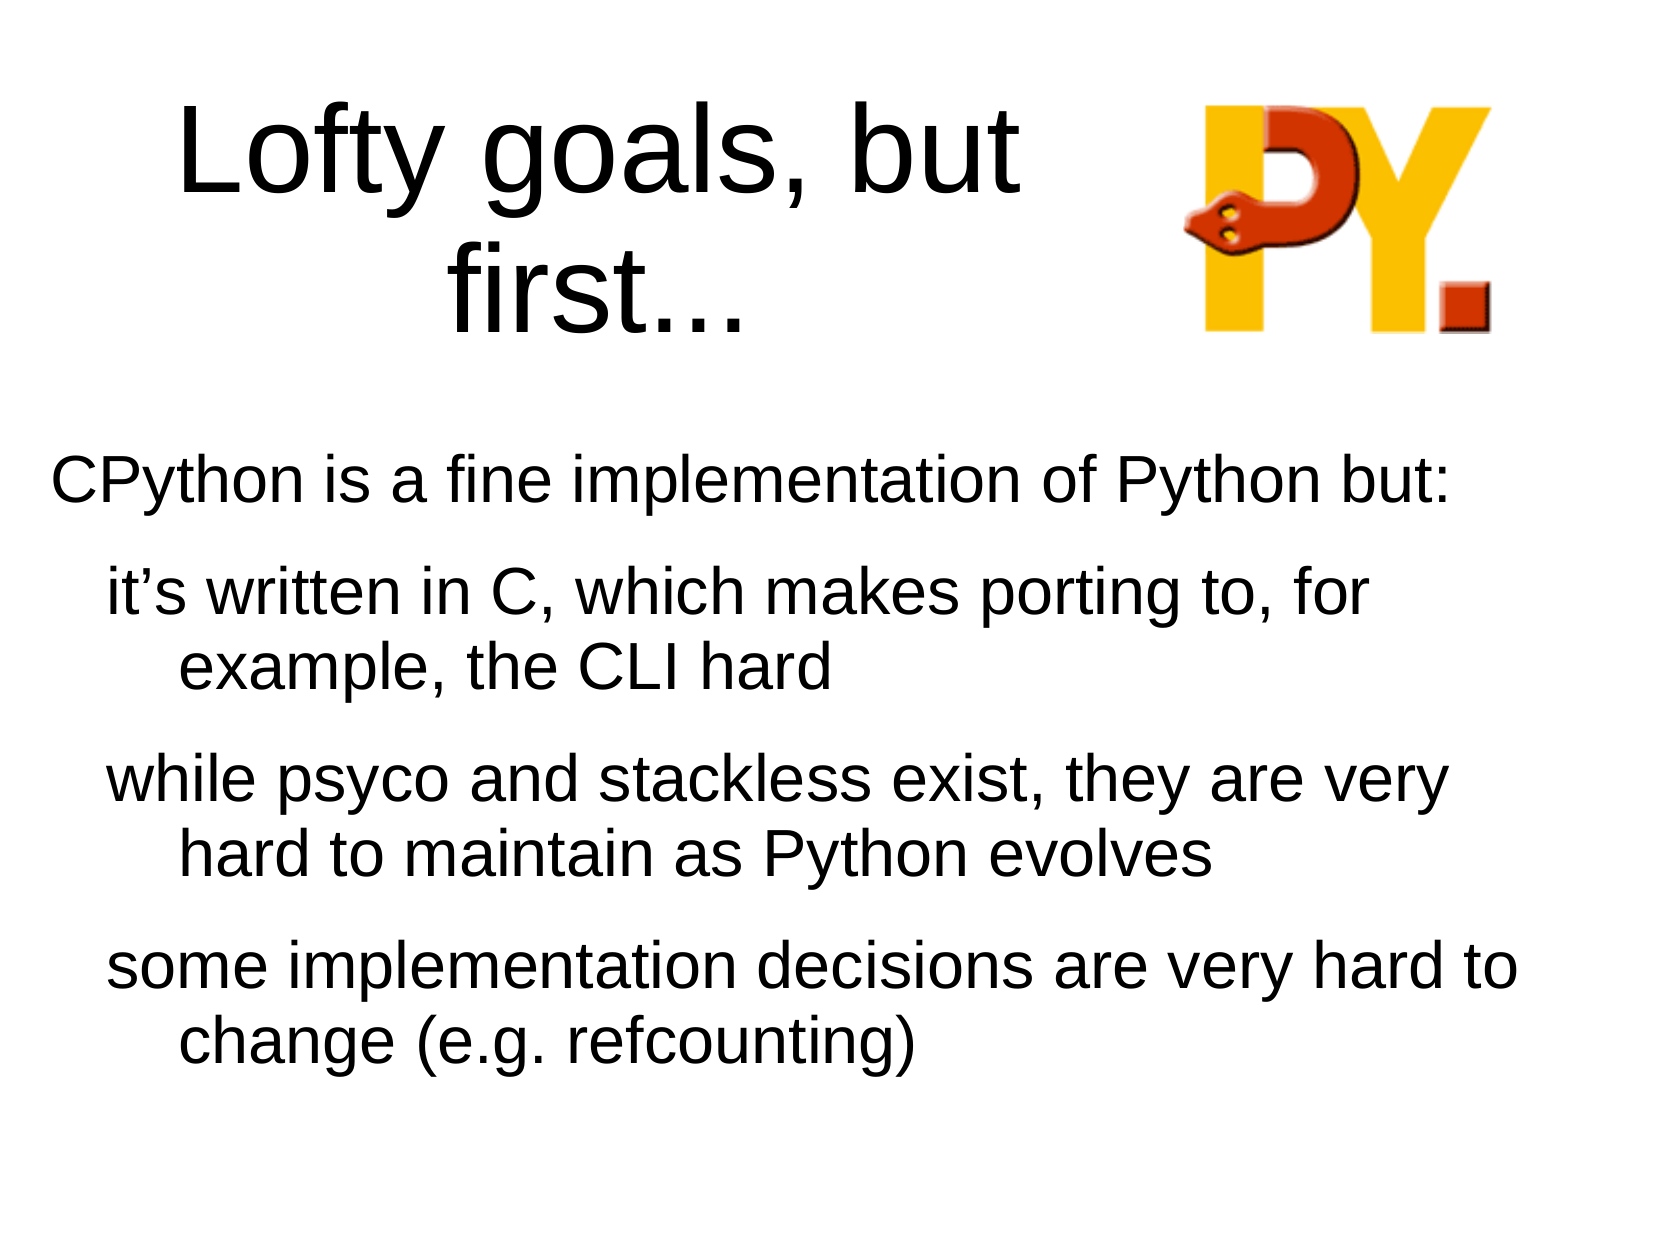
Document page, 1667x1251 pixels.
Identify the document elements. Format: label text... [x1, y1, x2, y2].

title Lofty goals, but first... [37, 62, 1161, 376]
list CPython is a fine implementation of Python but: it’s written in C, which makes porting to, for example, the CLI hard while psyco and stackless exist, they are very hard to maintain as Python evolves some implementation decisions are very hard to change (e.g. refcounting) [0, 433, 1576, 1167]
picture [1183, 104, 1494, 334]
